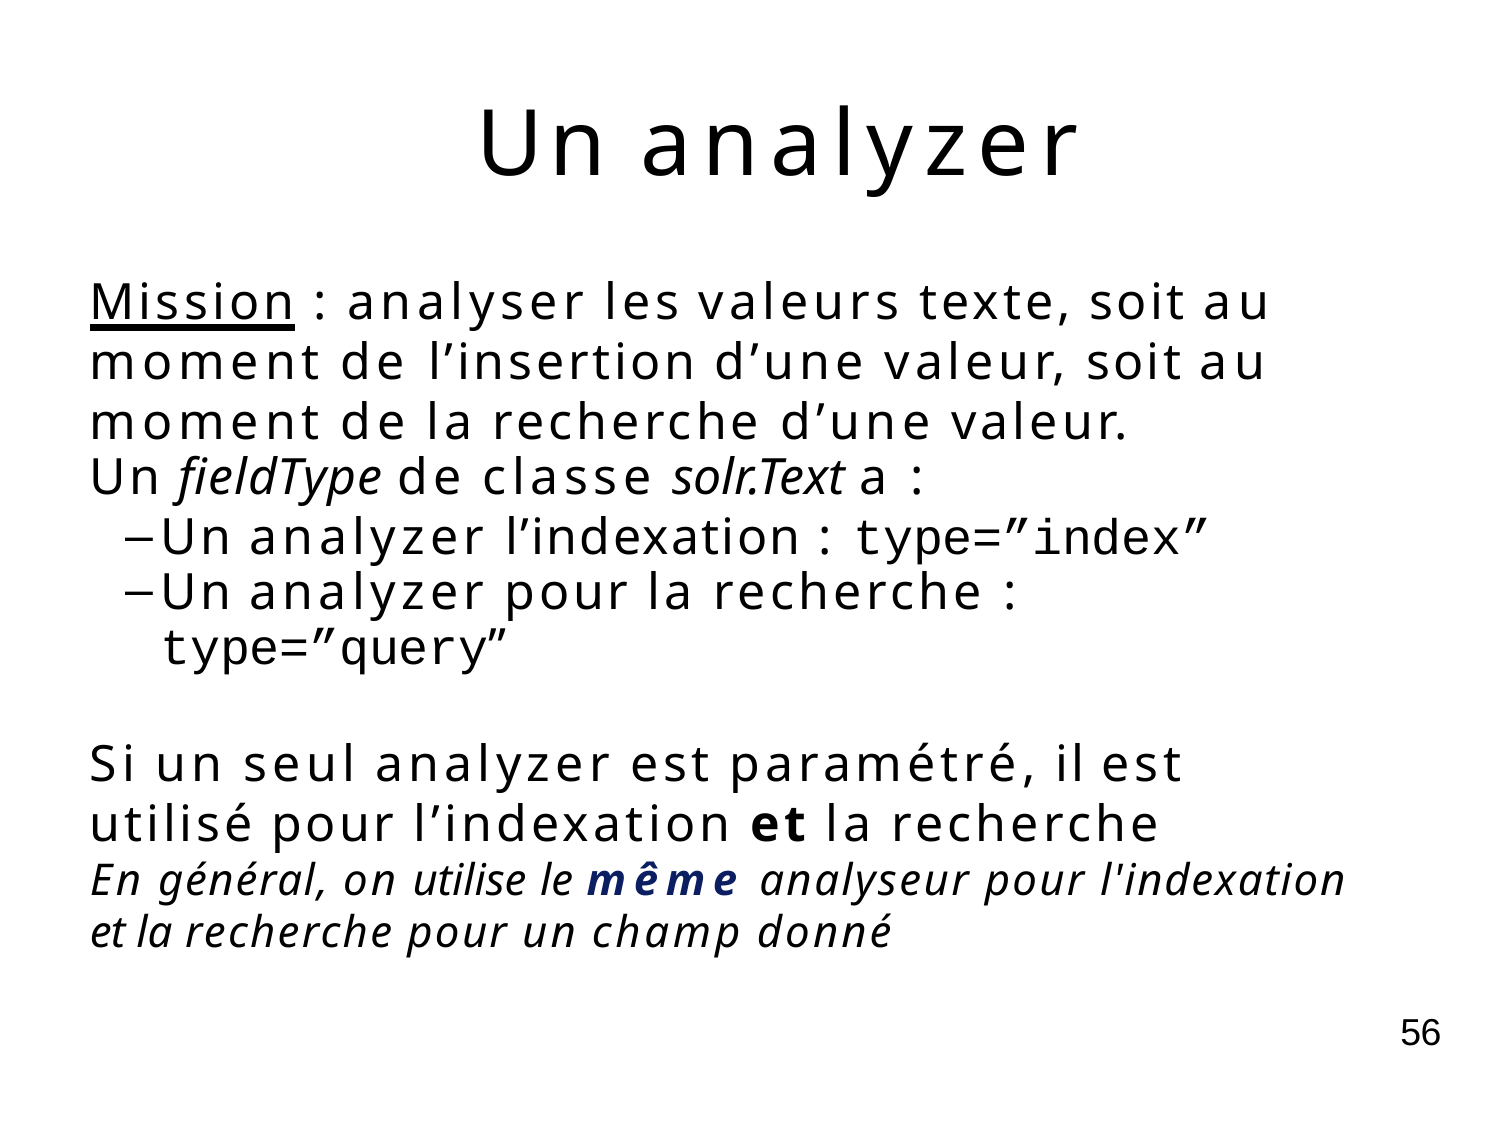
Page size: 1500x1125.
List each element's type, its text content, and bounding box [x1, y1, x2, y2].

title Un analyzer [87, 26, 1413, 272]
slide_number 56 [1373, 1009, 1451, 1125]
text_box Mission : analyser les valeurs texte, soit au moment de l’insertion d’une valeur, soit au moment de la recherche d’une valeur. Un fieldType de classe solr.Text a : Un analyzer l’indexation : type=”index” Un analyzer pour la recherche : type=”query” Si un seul analyzer est paramétré, il est utilisé pour l’indexation et la recherche En général, on utilise le même analyseur pour l'indexation et la recherche pour un champ donné [87, 267, 1381, 957]
